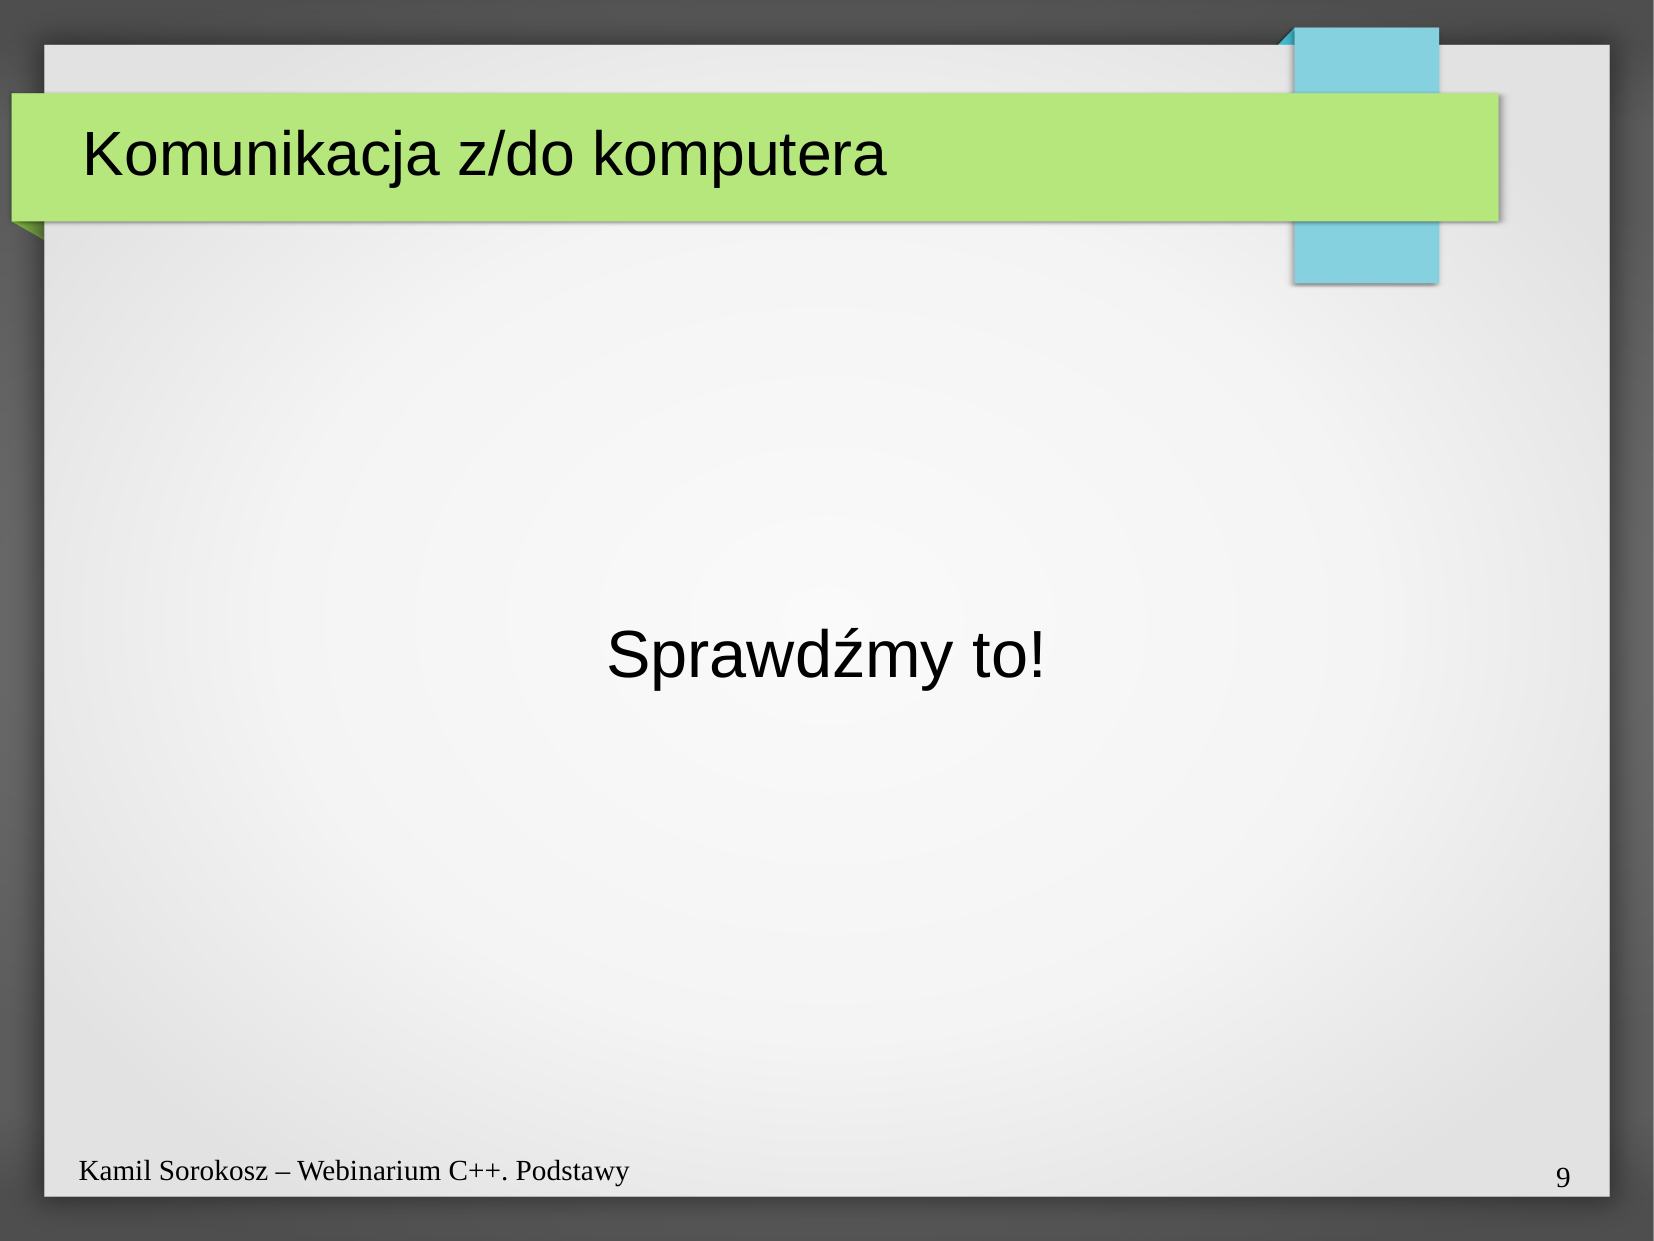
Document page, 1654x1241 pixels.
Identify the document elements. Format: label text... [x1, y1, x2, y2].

title Komunikacja z/do komputera [82, 94, 1506, 213]
picture [0, 0, 1654, 1241]
subtitle Sprawdźmy to! [82, 295, 1571, 1015]
